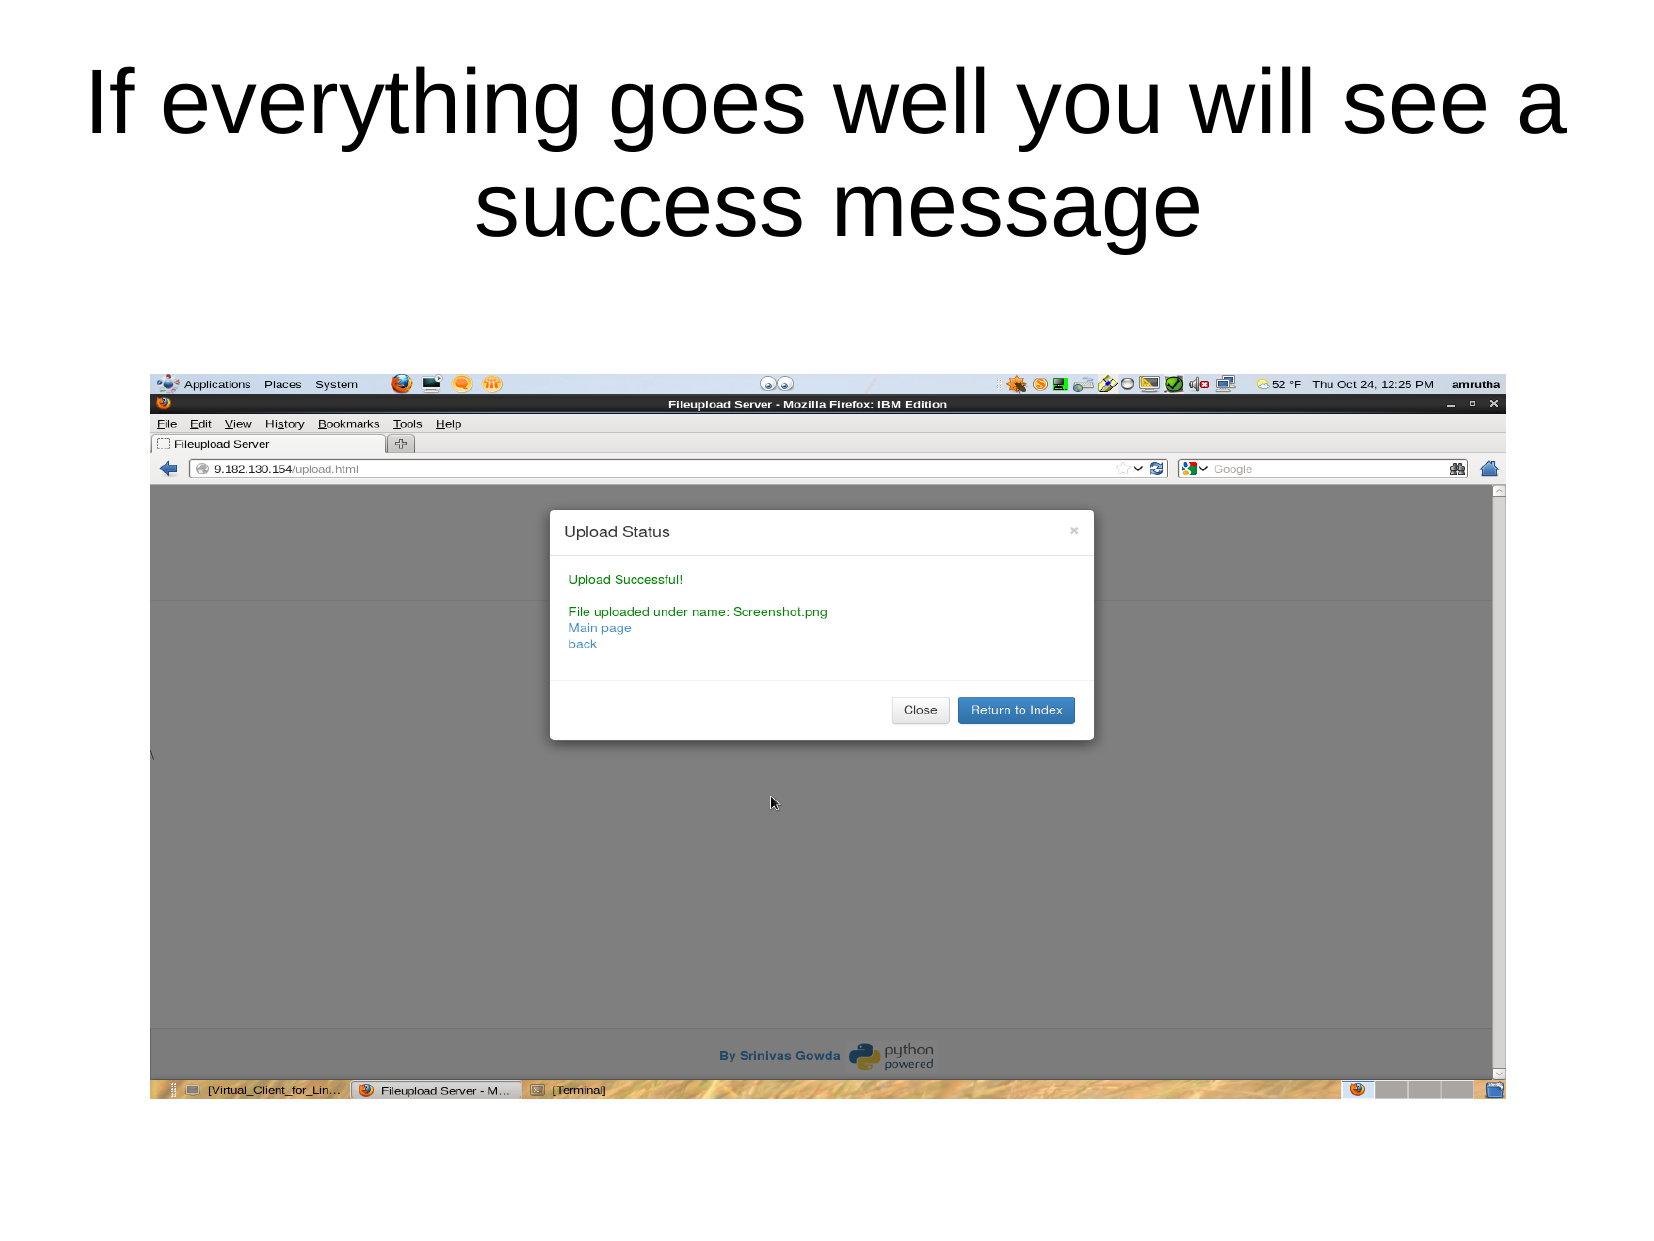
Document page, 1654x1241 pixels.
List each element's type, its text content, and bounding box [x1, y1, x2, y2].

title If everything goes well you will see a success message [82, 50, 1571, 256]
picture [150, 374, 1506, 1099]
